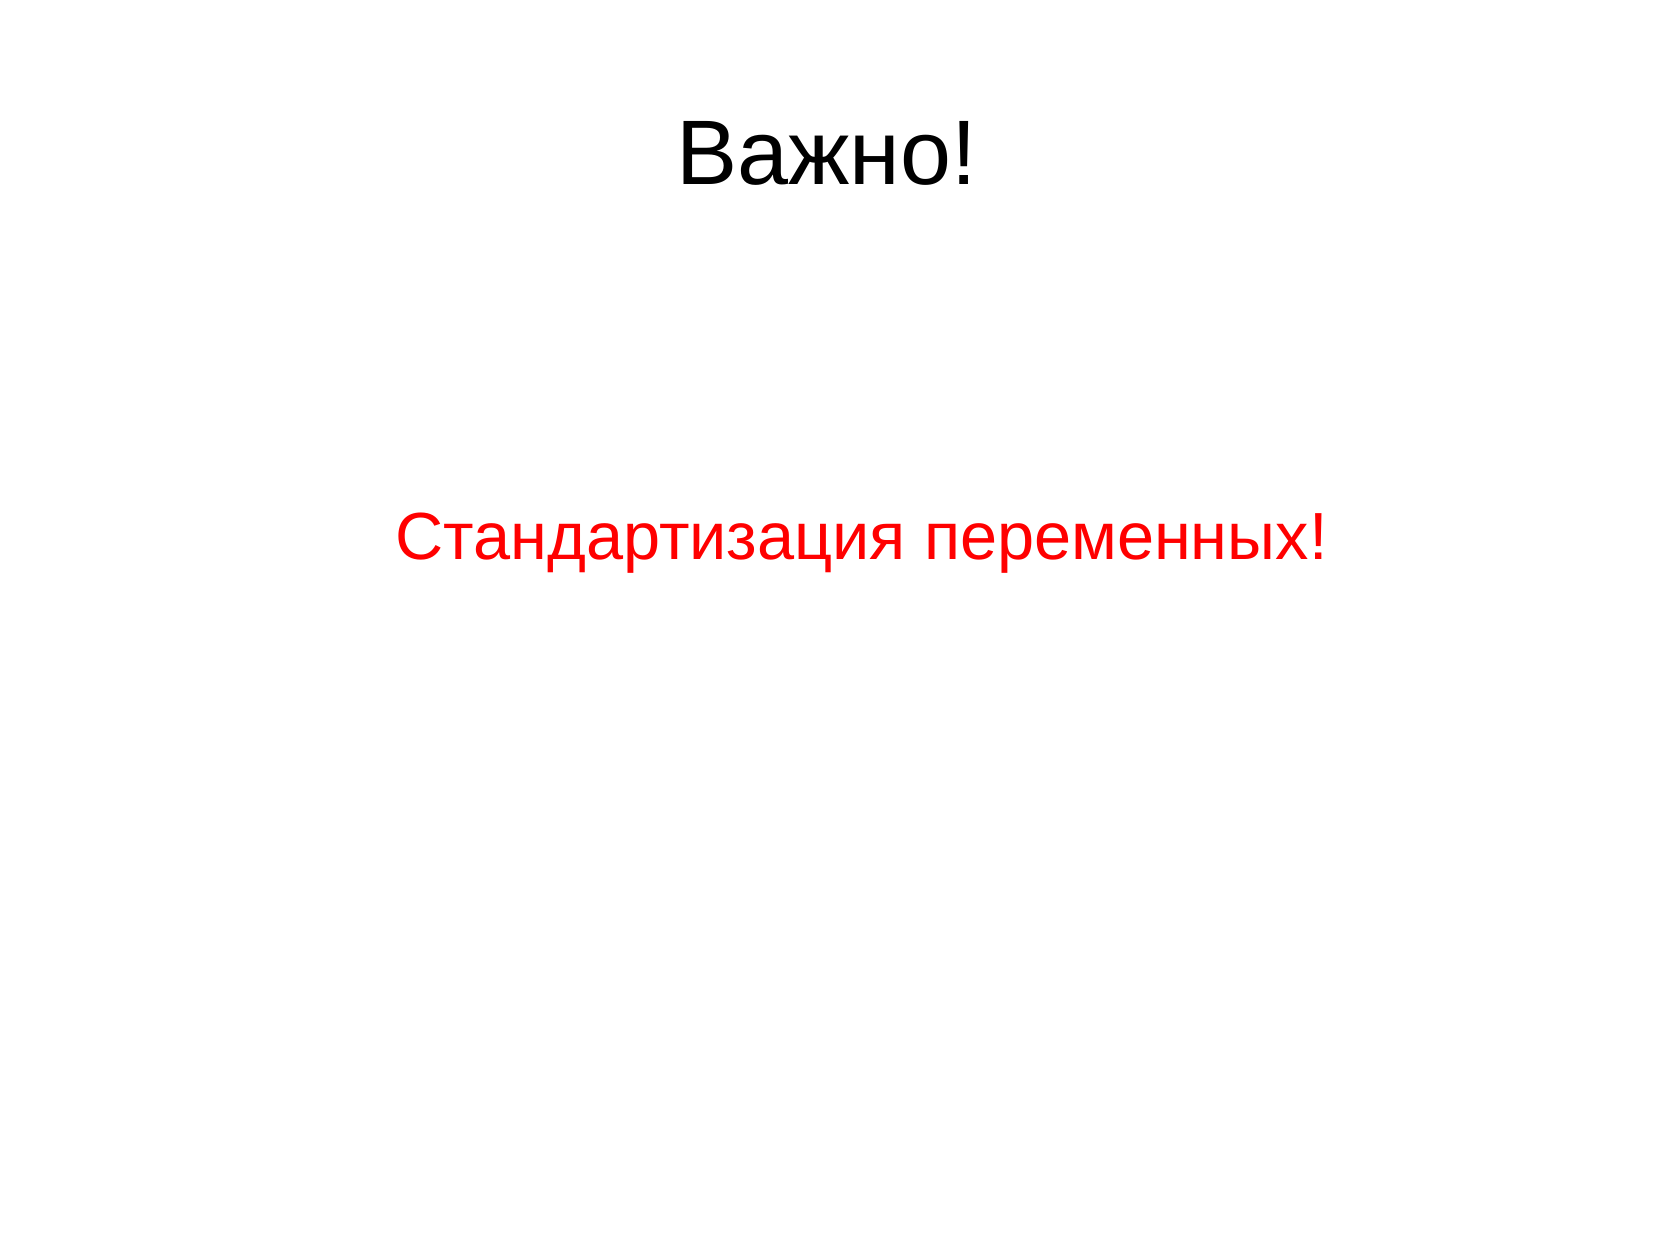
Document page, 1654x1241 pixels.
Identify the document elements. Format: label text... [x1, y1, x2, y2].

list Стандартизация переменных! [82, 290, 1571, 1010]
title Важно! [82, 49, 1571, 257]
